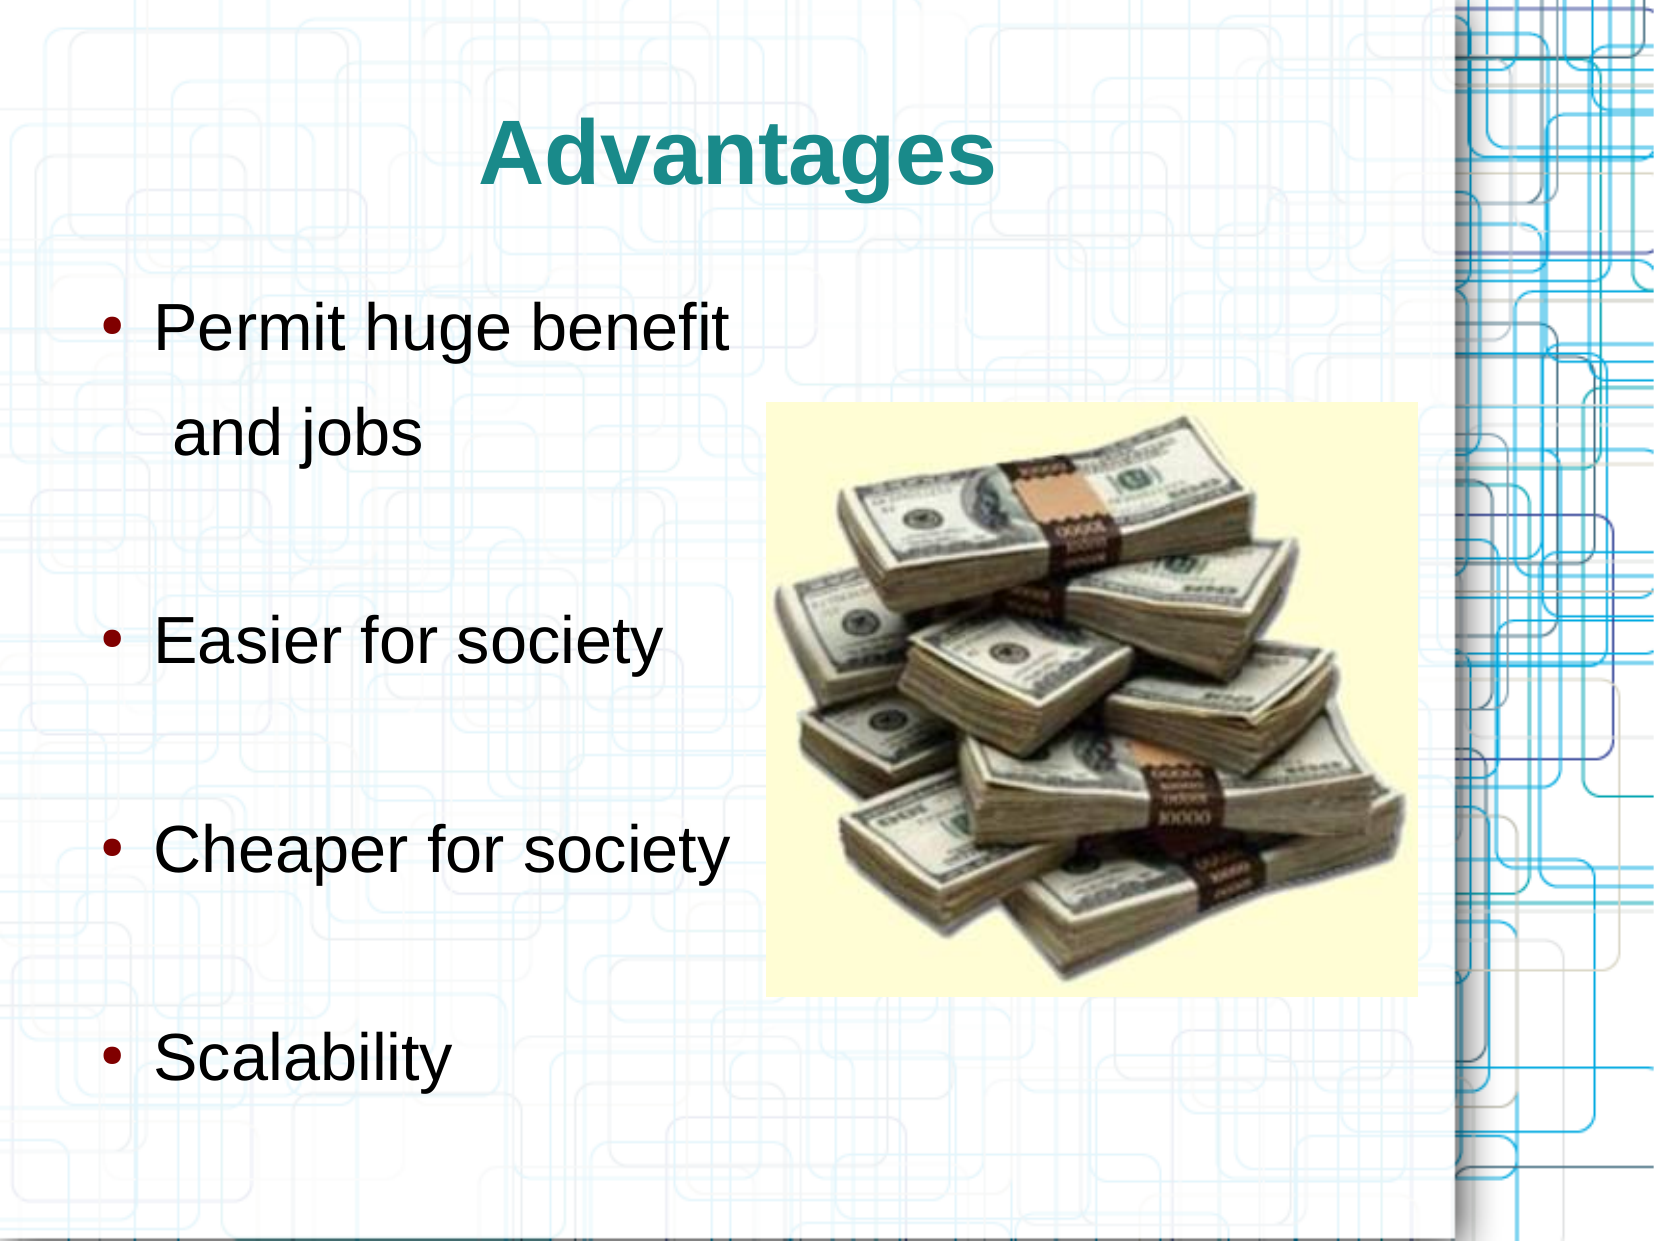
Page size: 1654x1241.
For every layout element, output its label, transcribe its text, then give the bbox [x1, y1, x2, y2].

picture [0, 0, 1654, 1241]
list Permit huge benefit and jobs Easier for society Cheaper for society Scalability [82, 290, 734, 1096]
title Advantages [59, 56, 1418, 250]
